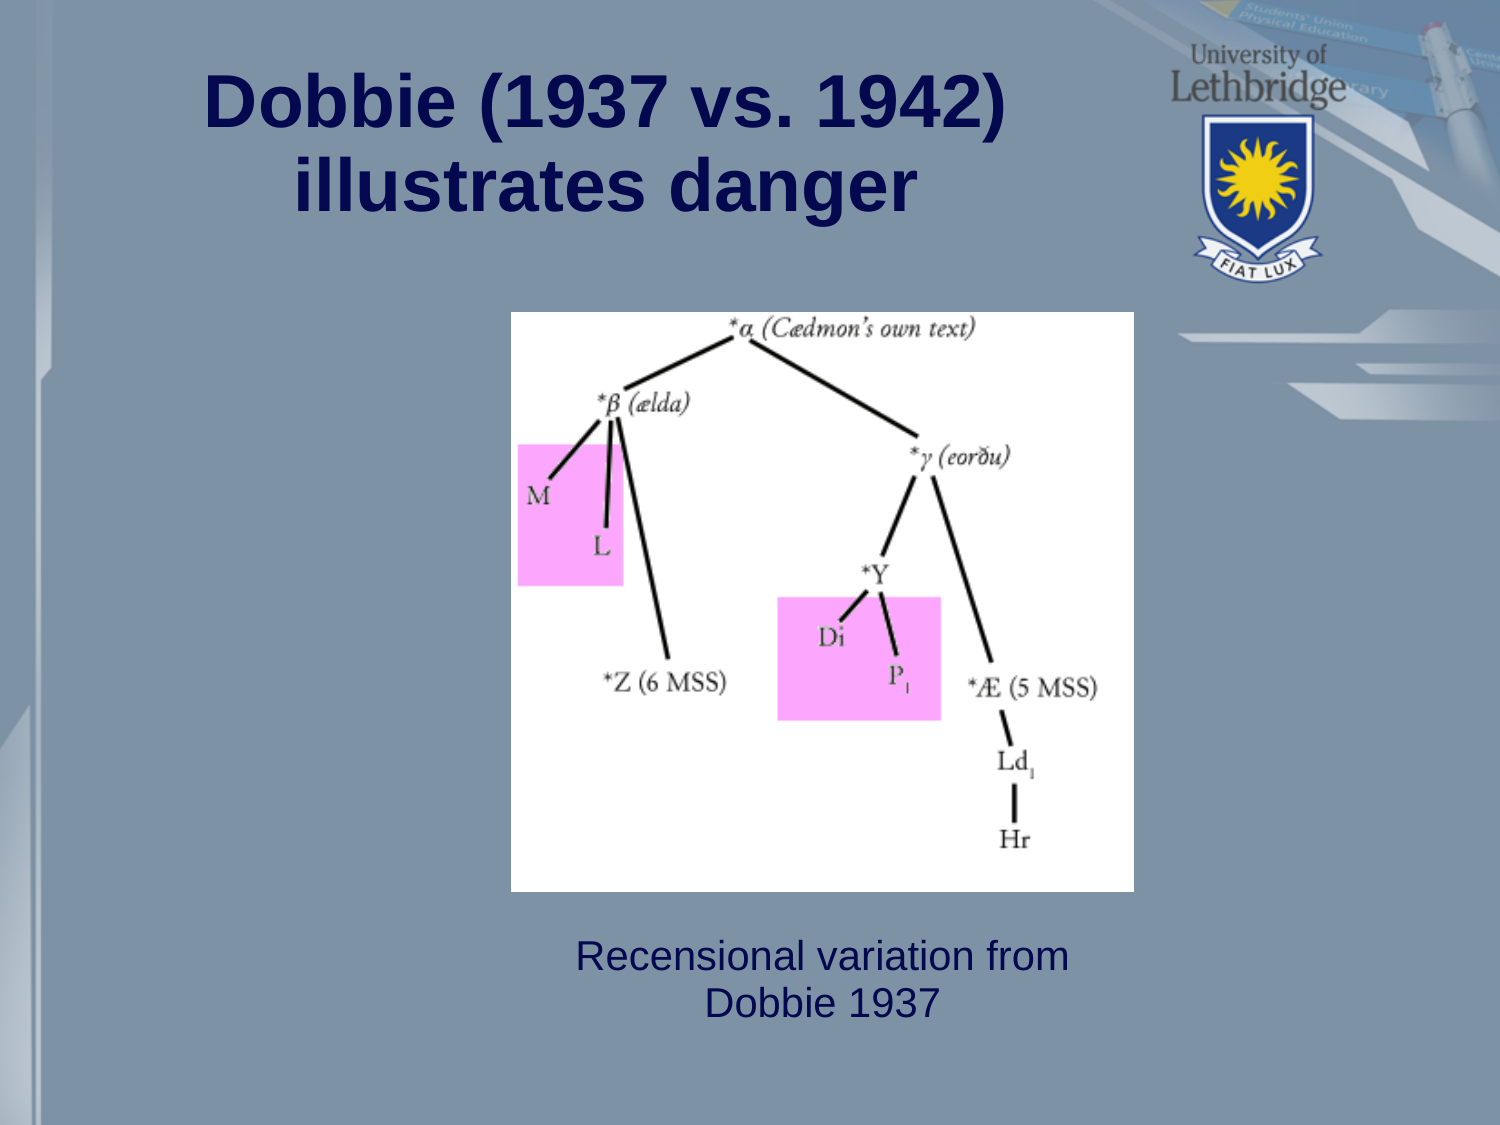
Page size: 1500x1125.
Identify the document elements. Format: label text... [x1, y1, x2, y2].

picture [0, 0, 1500, 1125]
title Dobbie (1937 vs. 1942) illustrates danger [75, 46, 1138, 241]
list Recensional variation from Dobbie 1937 [511, 933, 1134, 1052]
